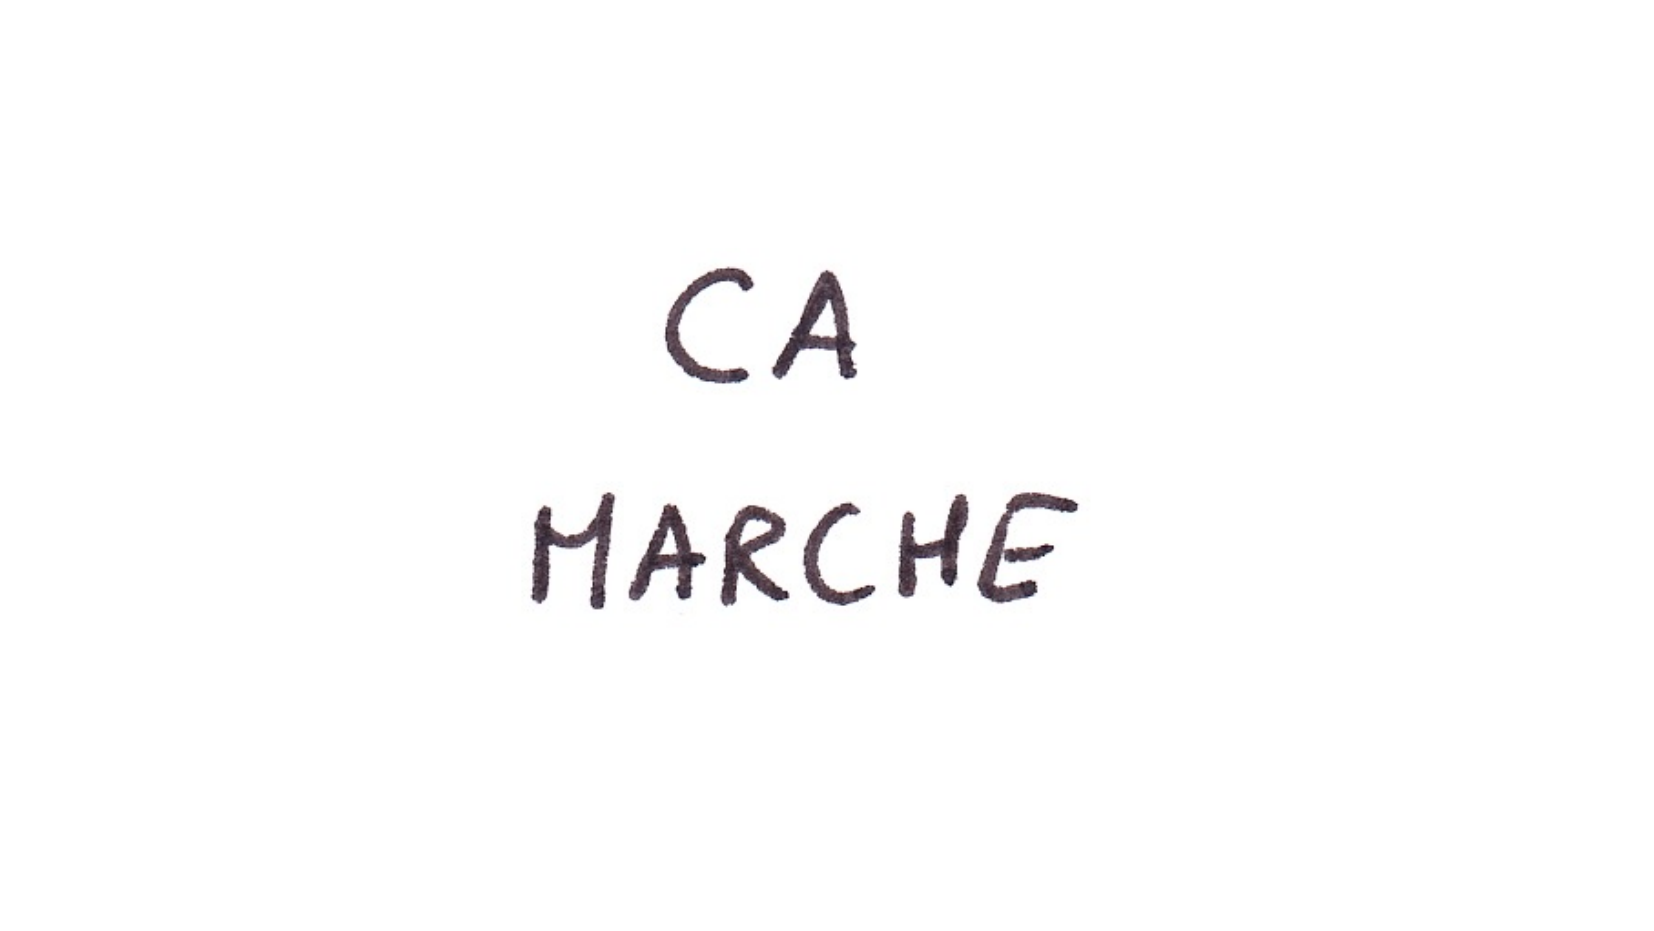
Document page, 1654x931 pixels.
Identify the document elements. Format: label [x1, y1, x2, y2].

picture [390, 75, 1216, 725]
